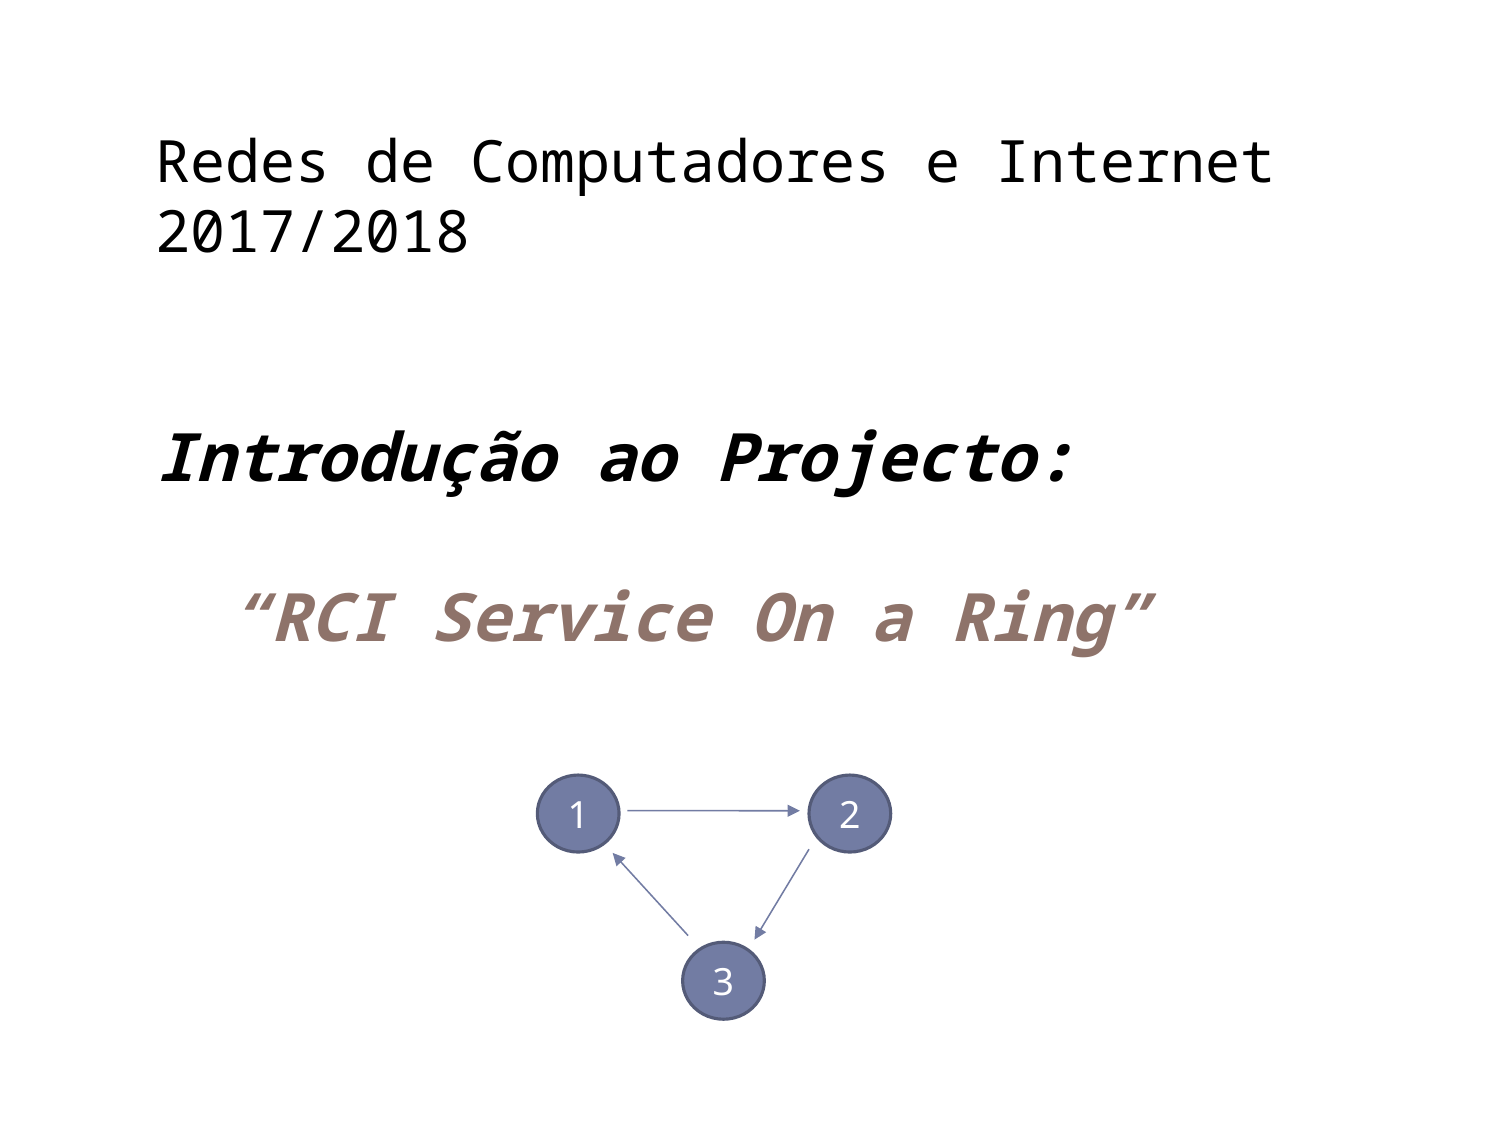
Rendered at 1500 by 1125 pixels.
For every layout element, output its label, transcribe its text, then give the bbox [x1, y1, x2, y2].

text_box 3 [682, 942, 765, 1020]
text_box 1 [537, 775, 620, 853]
text_box Redes de Computadores e Internet 2017/2018 Introdução ao Projecto: “RCI Service On a Ring” [140, 117, 1483, 712]
text_box 2 [808, 775, 891, 853]
